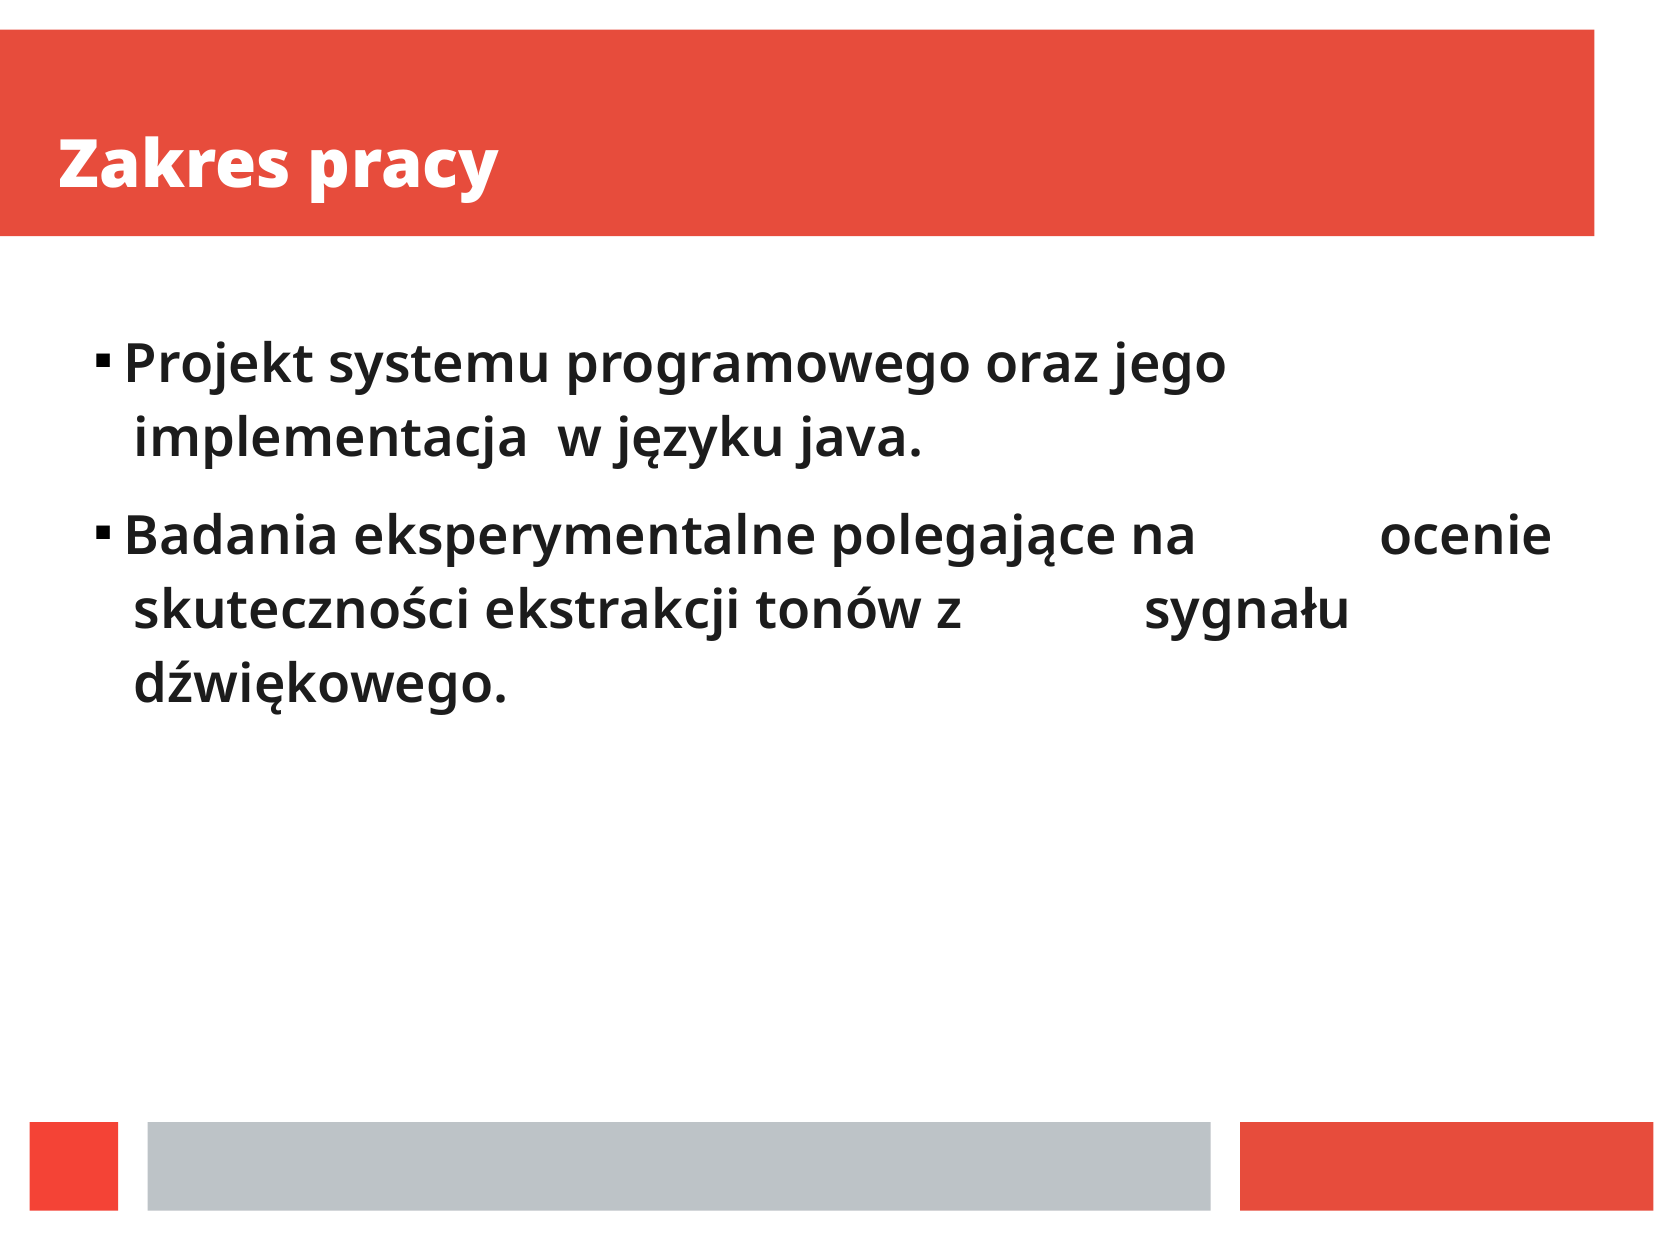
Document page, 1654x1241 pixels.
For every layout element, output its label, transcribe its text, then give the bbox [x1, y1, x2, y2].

list Projekt systemu programowego oraz jego implementacja w języku java. Badania eksperymentalne polegające na ocenie skuteczności ekstrakcji tonów z sygnału dźwiękowego. [59, 324, 1565, 1093]
title Zakres pracy [59, 59, 1595, 207]
